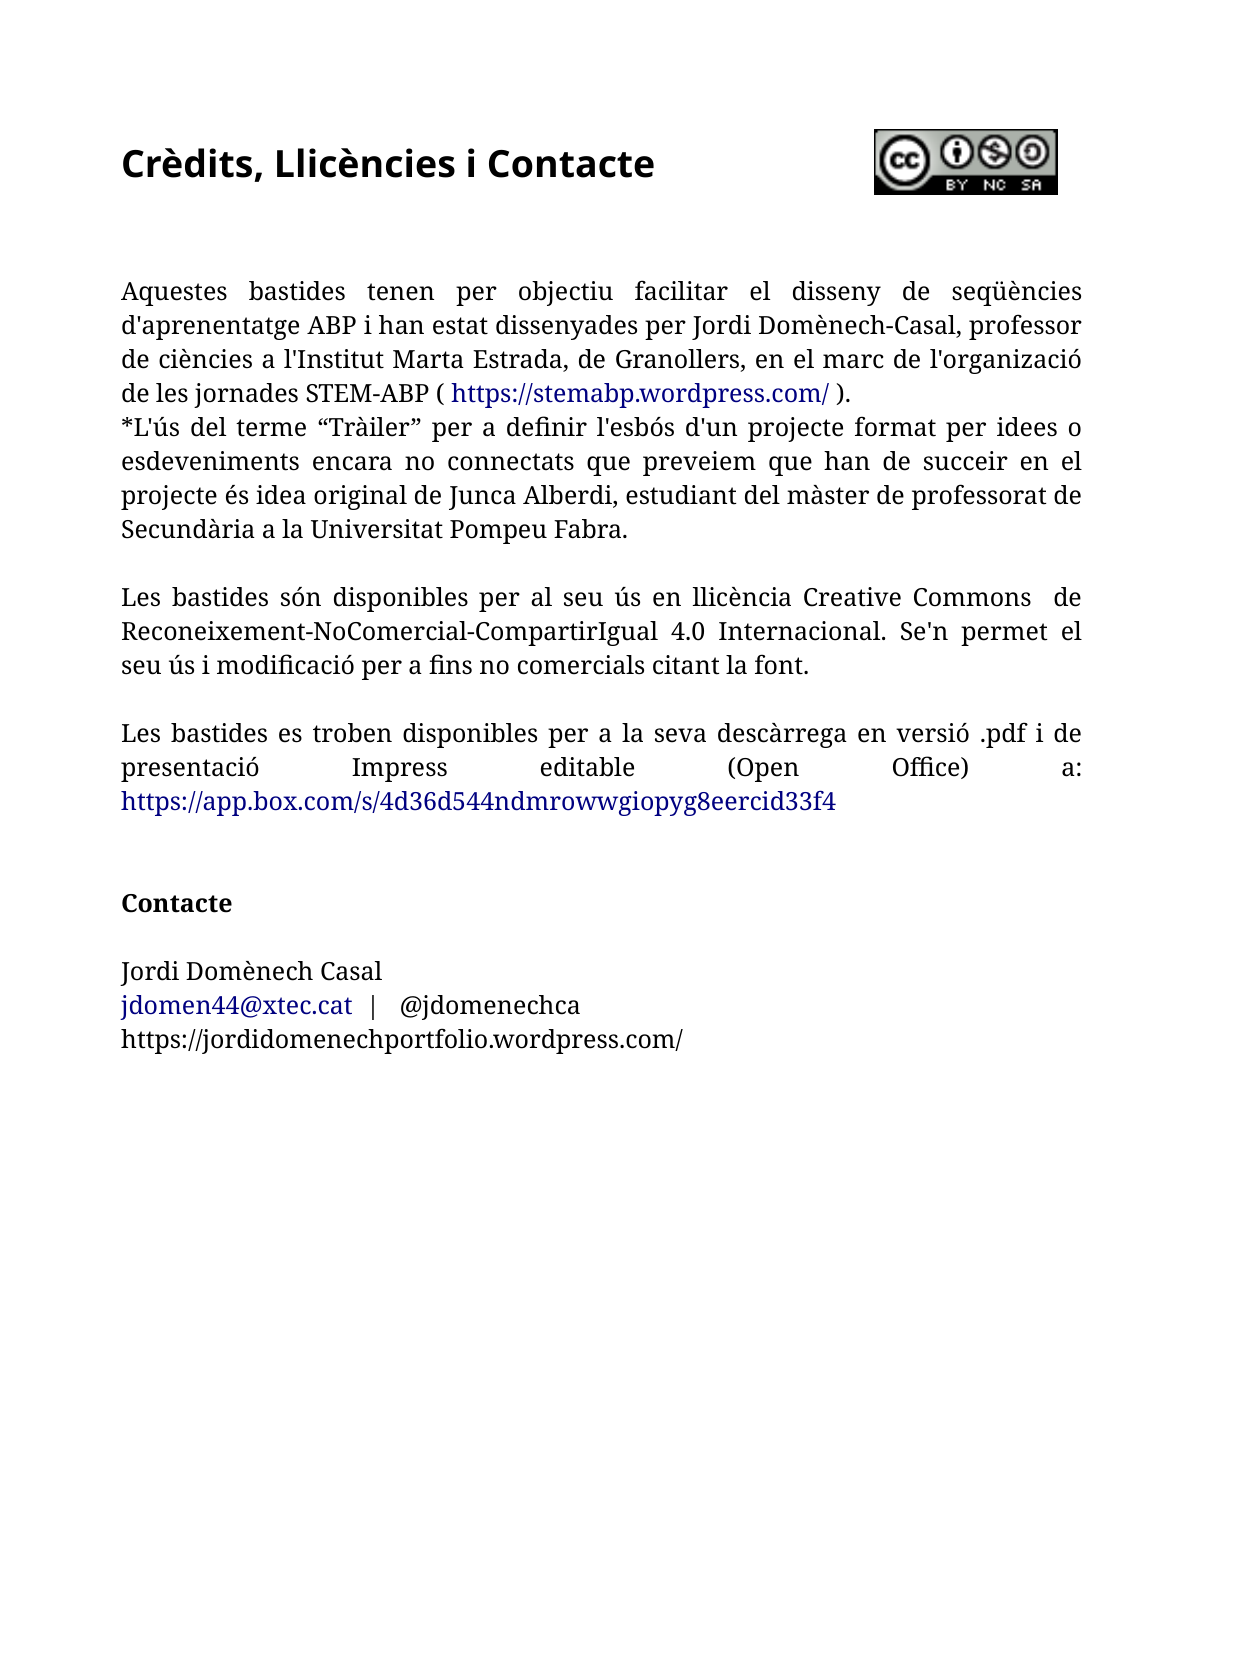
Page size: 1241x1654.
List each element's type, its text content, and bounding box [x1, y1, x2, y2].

picture [874, 129, 1058, 195]
text_box Crèdits, Llicències i Contacte Aquestes bastides tenen per objectiu facilitar el disseny de seqüències d'aprenentatge ABP i han estat dissenyades per Jordi Domènech-Casal, professor de ciències a l'Institut Marta Estrada, de Granollers, en el marc de l'organizació de les jornades STEM-ABP ( https://stemabp.wordpress.com/ ). *L'ús del terme “Tràiler” per a definir l'esbós d'un projecte format per idees o esdeveniments encara no connectats que preveiem que han de succeir en el projecte és idea original de Junca Alberdi, estudiant del màster de professorat de Secundària a la Universitat Pompeu Fabra. Les bastides són disponibles per al seu ús en llicència Creative Commons de Reconeixement-NoComercial-CompartirIgual 4.0 Internacional. Se'n permet el seu ús i modificació per a fins no comercials citant la font. Les bastides es troben disponibles per a la seva descàrrega en versió .pdf i de presentació Impress editable (Open Office) a: https://app.box.com/s/4d36d544ndmrowwgiopyg8eercid33f4 Contacte Jordi Domènech Casal jdomen44@xtec.cat | @jdomenechca https://jordidomenechportfolio.wordpress.com/ [106, 129, 1099, 1399]
